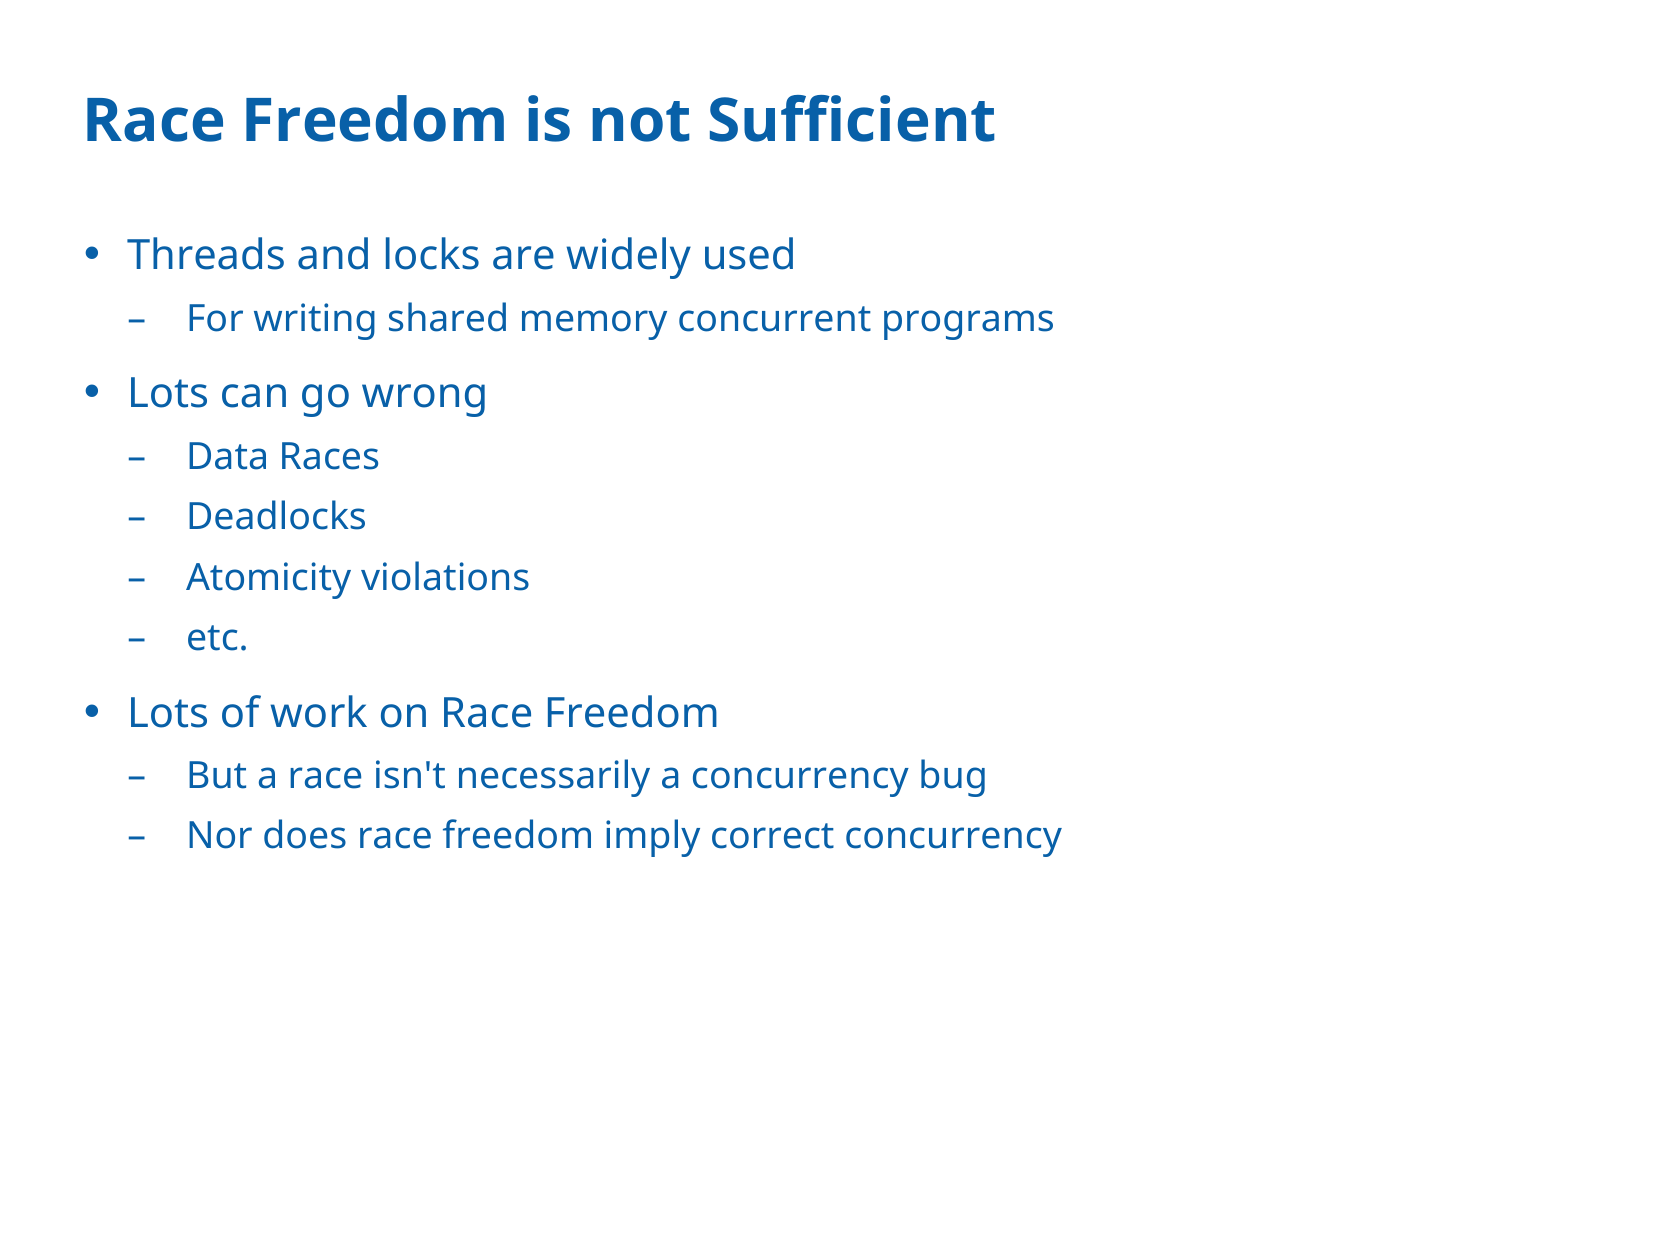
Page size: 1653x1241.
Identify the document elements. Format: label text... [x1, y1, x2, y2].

title Race Freedom is not Sufficient [82, 49, 1571, 188]
list Threads and locks are widely used For writing shared memory concurrent programs Lots can go wrong Data Races Deadlocks Atomicity violations etc. Lots of work on Race Freedom But a race isn't necessarily a concurrency bug Nor does race freedom imply correct concurrency [82, 225, 1571, 1095]
